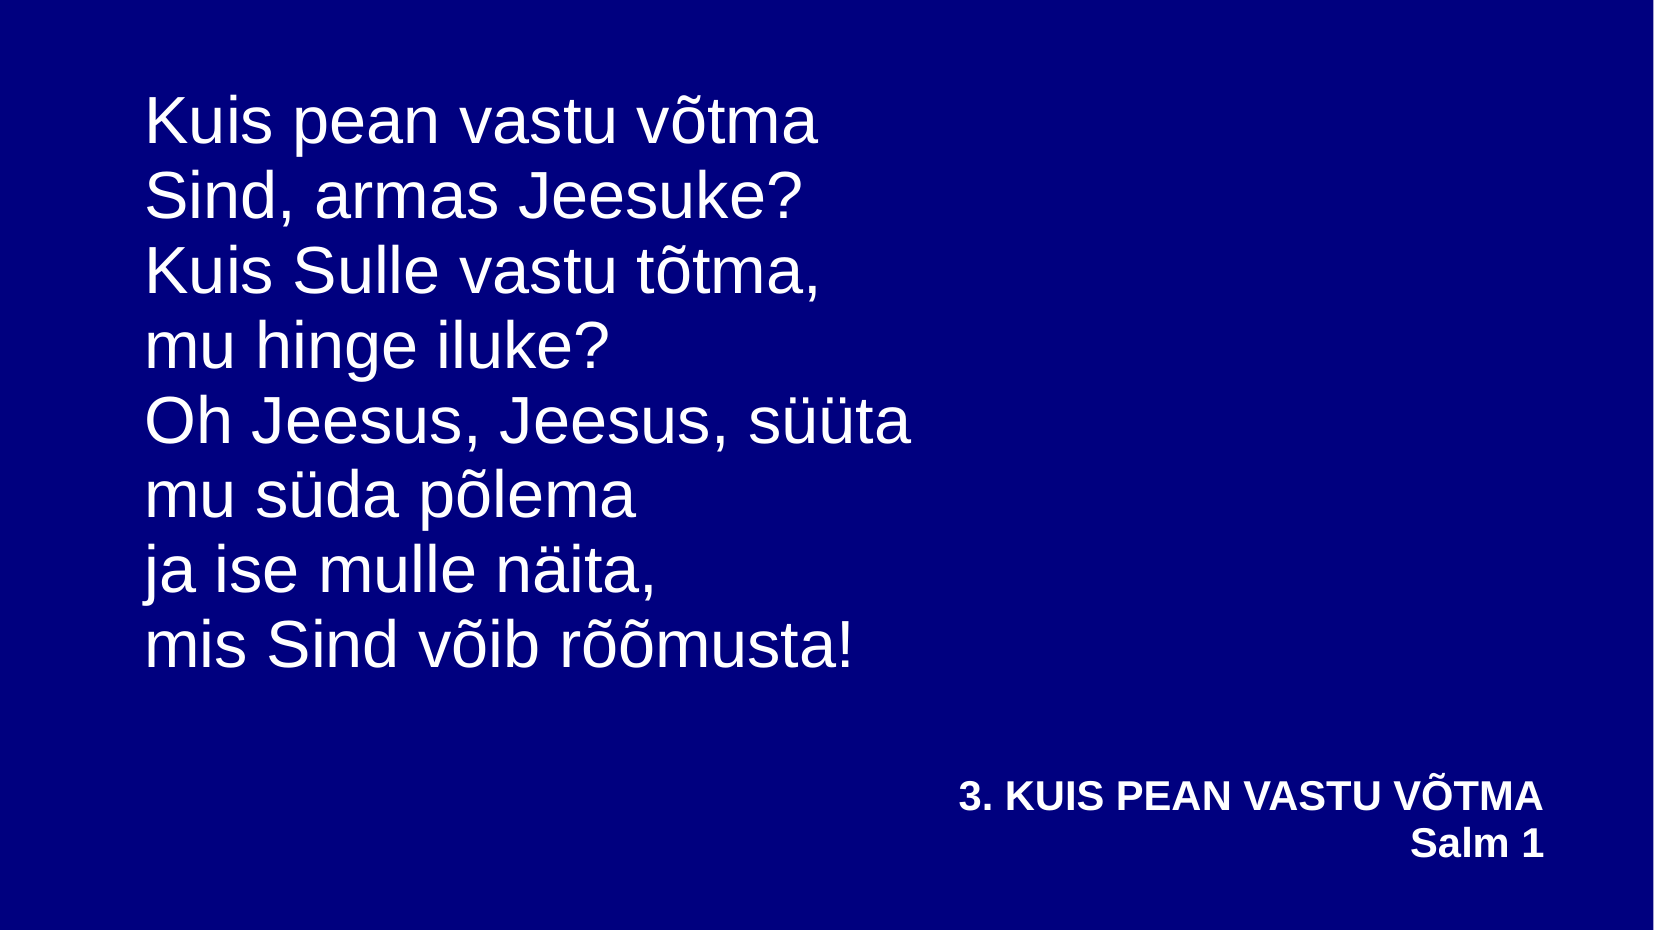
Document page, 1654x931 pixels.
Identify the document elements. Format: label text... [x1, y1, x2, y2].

text_box 3. KUIS PEAN VASTU VÕTMA Salm 1 [82, 765, 1560, 920]
text_box Kuis pean vastu võtma Sind, armas Jeesuke? Kuis Sulle vastu tõtma, mu hinge iluke? Oh Jeesus, Jeesus, süüta mu süda põlema ja ise mulle näita, mis Sind võib rõõmusta! [129, 76, 1530, 765]
